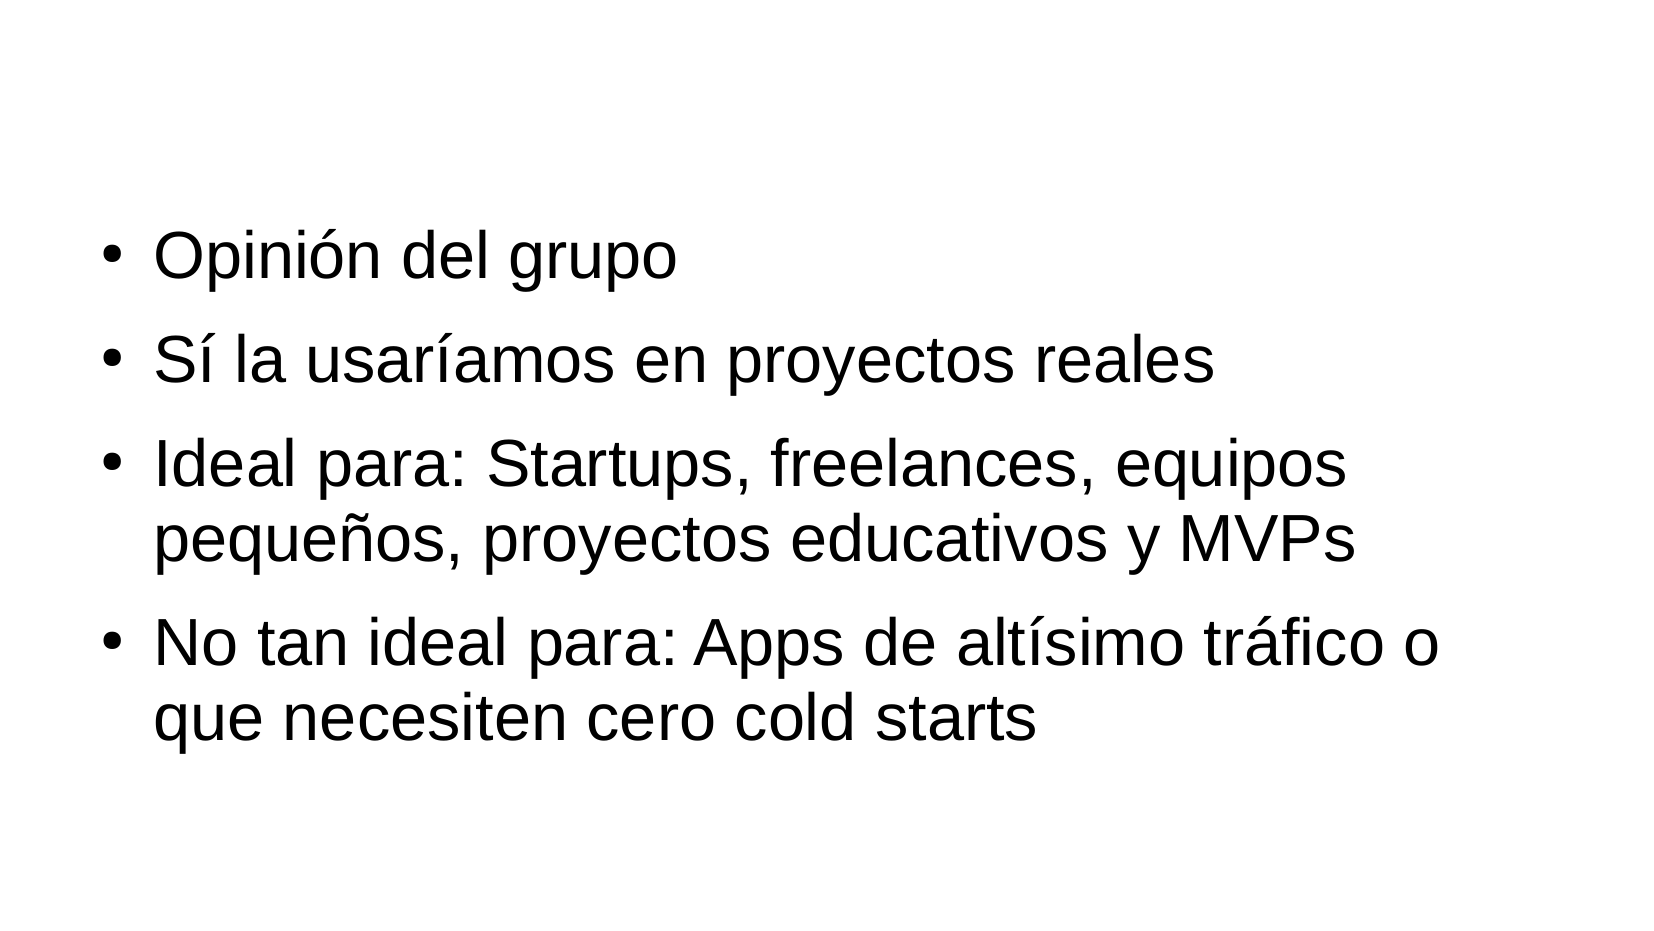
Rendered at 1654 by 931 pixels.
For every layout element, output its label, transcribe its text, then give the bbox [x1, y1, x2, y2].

list Opinión del grupo Sí la usaríamos en proyectos reales Ideal para: Startups, freelances, equipos pequeños, proyectos educativos y MVPs No tan ideal para: Apps de altísimo tráfico o que necesiten cero cold starts [82, 217, 1571, 758]
